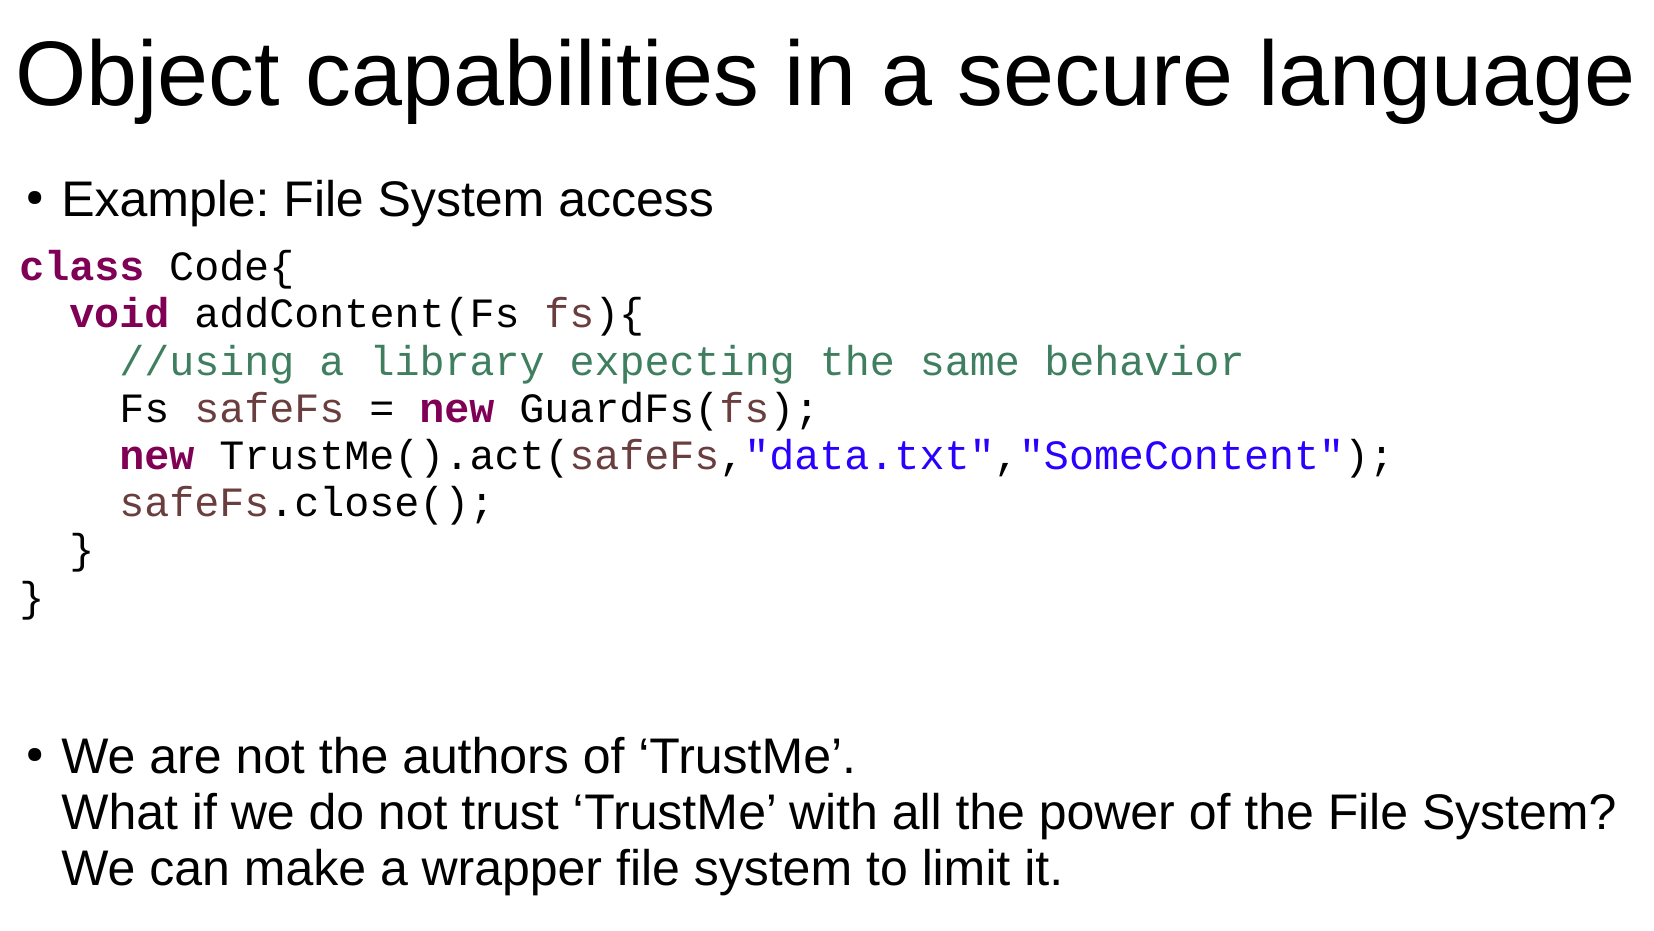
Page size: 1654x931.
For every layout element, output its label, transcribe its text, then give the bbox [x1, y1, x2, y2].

title Object capabilities in a secure language [11, 0, 1642, 176]
text_box class Code{ void addContent(Fs fs){ //using a library expecting the same behavior Fs safeFs = new GuardFs(fs); new TrustMe().act(safeFs,"data.txt","SomeContent"); safeFs.close(); } } [4, 238, 1654, 632]
text_box Example: File System access We are not the authors of ‘TrustMe’. What if we do not trust ‘TrustMe’ with all the power of the File System? We can make a wrapper file system to limit it. [11, 163, 1654, 238]
text_box Example: File System access We are not the authors of ‘TrustMe’. What if we do not trust ‘TrustMe’ with all the power of the File System? We can make a wrapper file system to limit it. [11, 632, 1654, 931]
